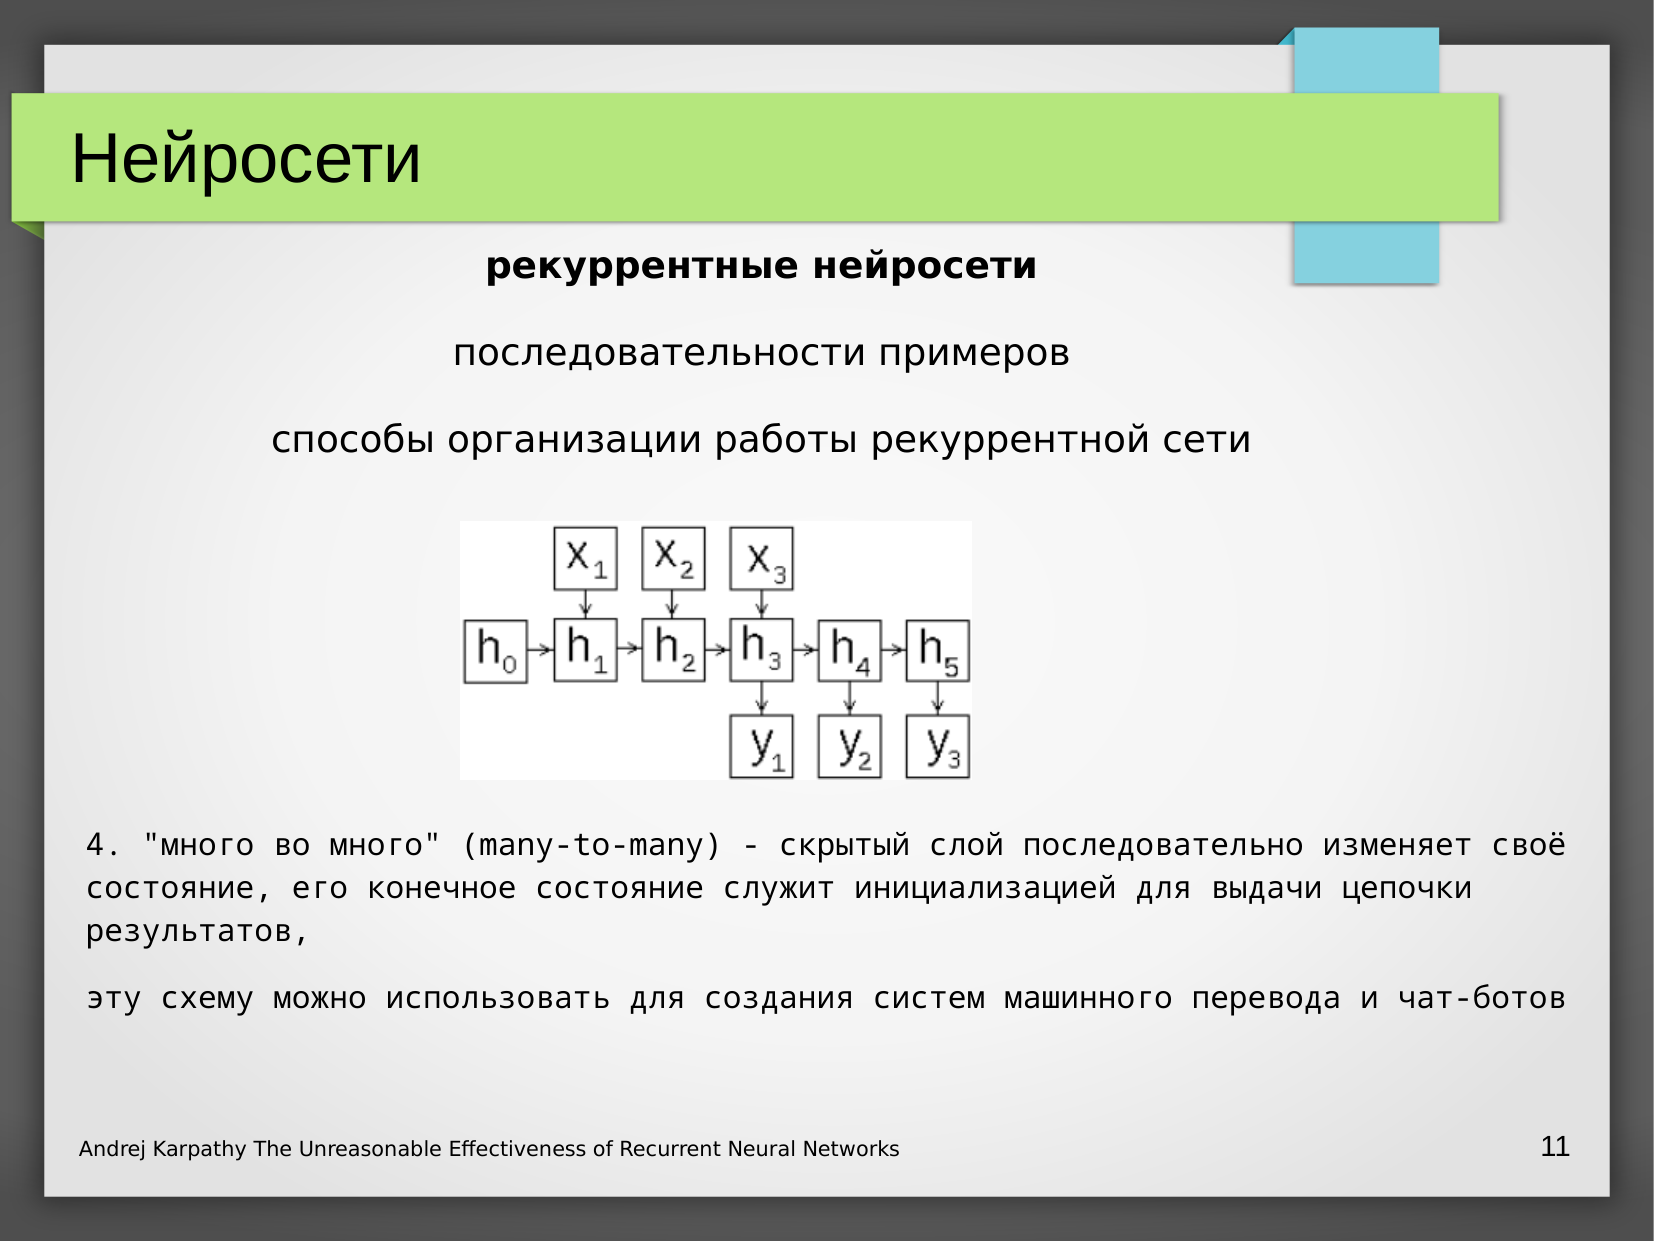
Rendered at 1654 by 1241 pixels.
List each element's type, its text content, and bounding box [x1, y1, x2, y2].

picture [0, 0, 1654, 1241]
text_box Andrej Karpathy The Unreasonable Effectiveness of Recurrent Neural Networks [64, 1130, 922, 1170]
text_box рекуррентные нейросети последовательности примеров способы организации работы рекуррентной сети [224, 236, 1300, 513]
title Нейросети [70, 118, 1205, 199]
text_box 4. "много во много" (many-to-many) - скрытый слой последовательно изменяет своё состояние, его конечное состояние служит инициализацией для выдачи цепочки результатов, эту схему можно использовать для создания систем машинного перевода и чат-ботов [70, 814, 1607, 1148]
